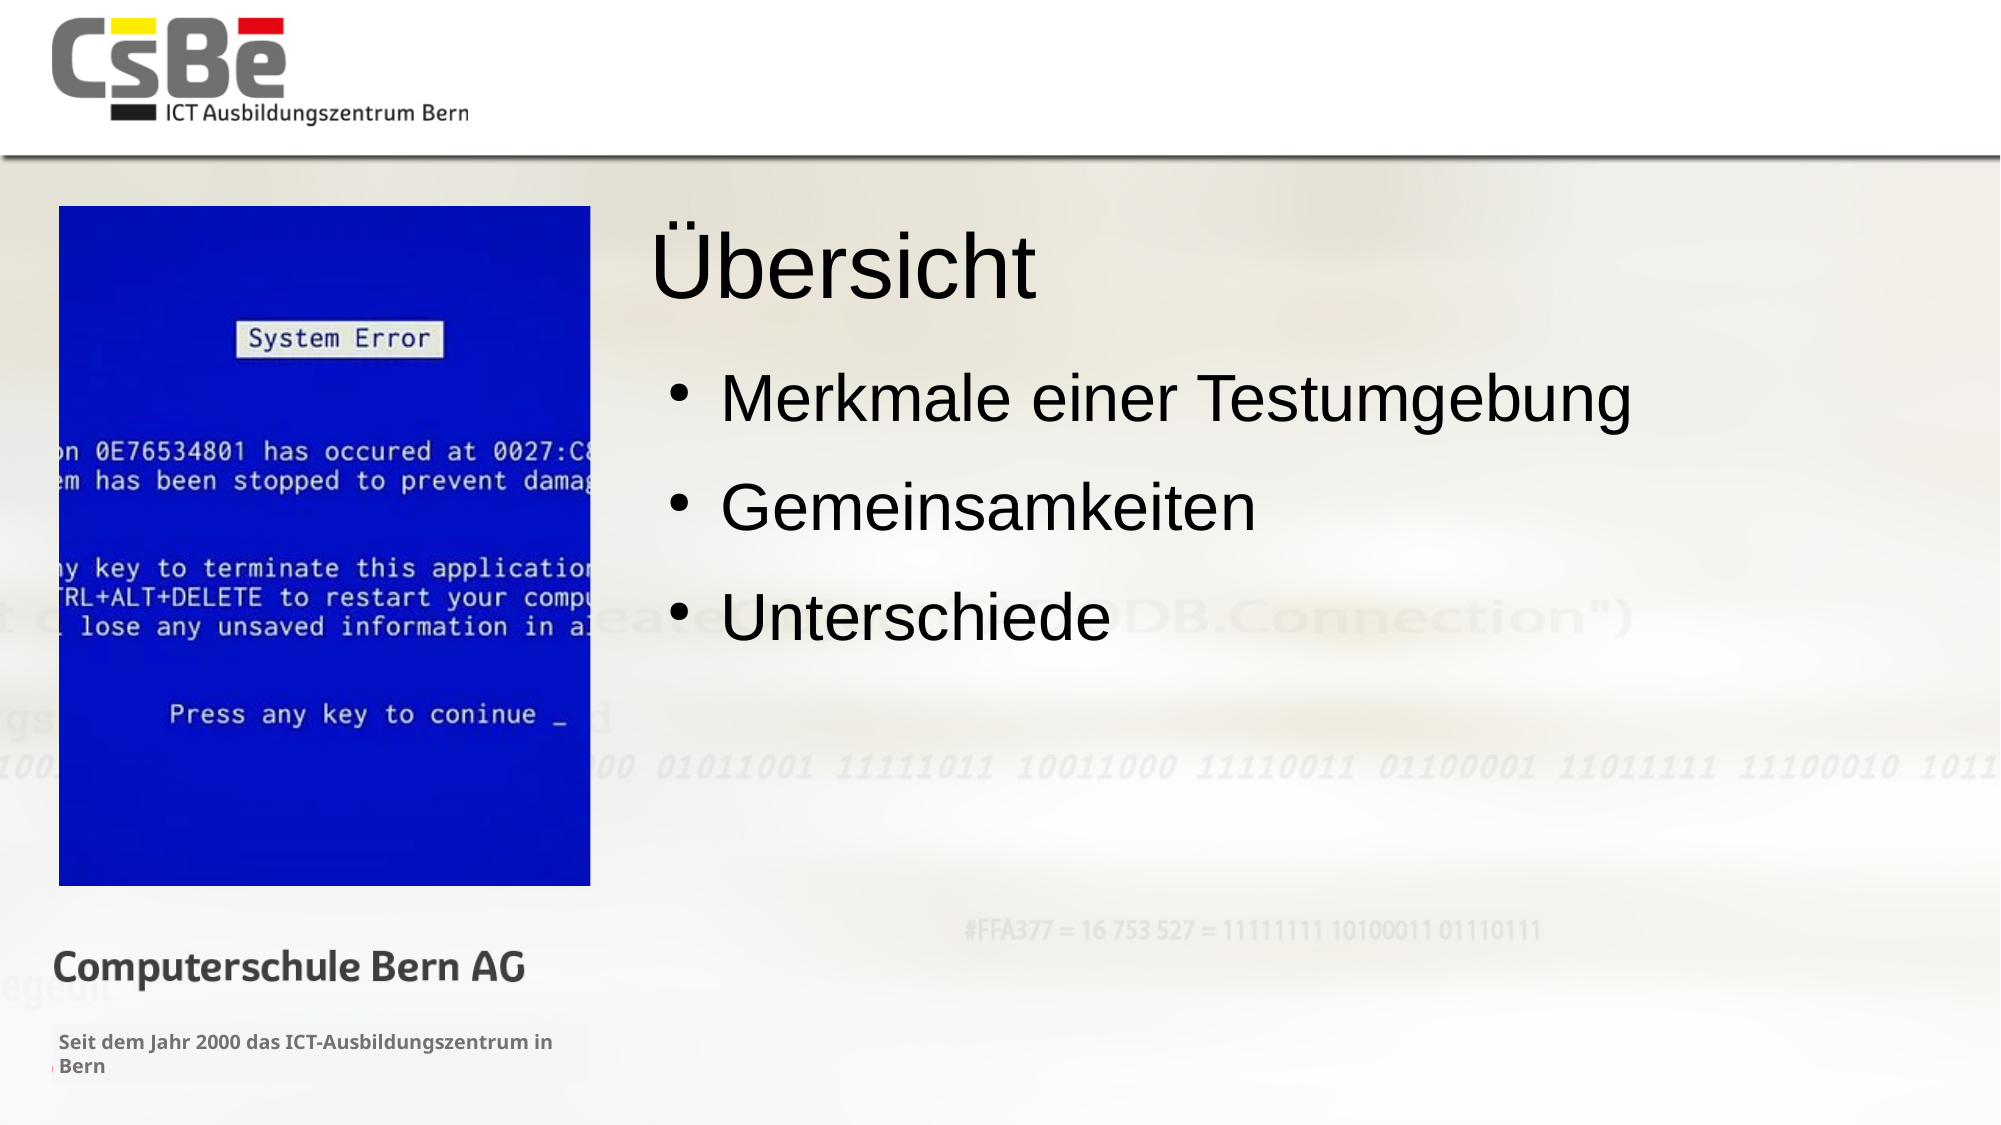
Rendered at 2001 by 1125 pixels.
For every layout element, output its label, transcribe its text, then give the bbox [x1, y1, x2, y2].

list Merkmale einer Testumgebung Gemeinsamkeiten Unterschiede [649, 355, 1920, 1004]
list Übersicht [649, 206, 1920, 355]
picture [0, 0, 2001, 1125]
